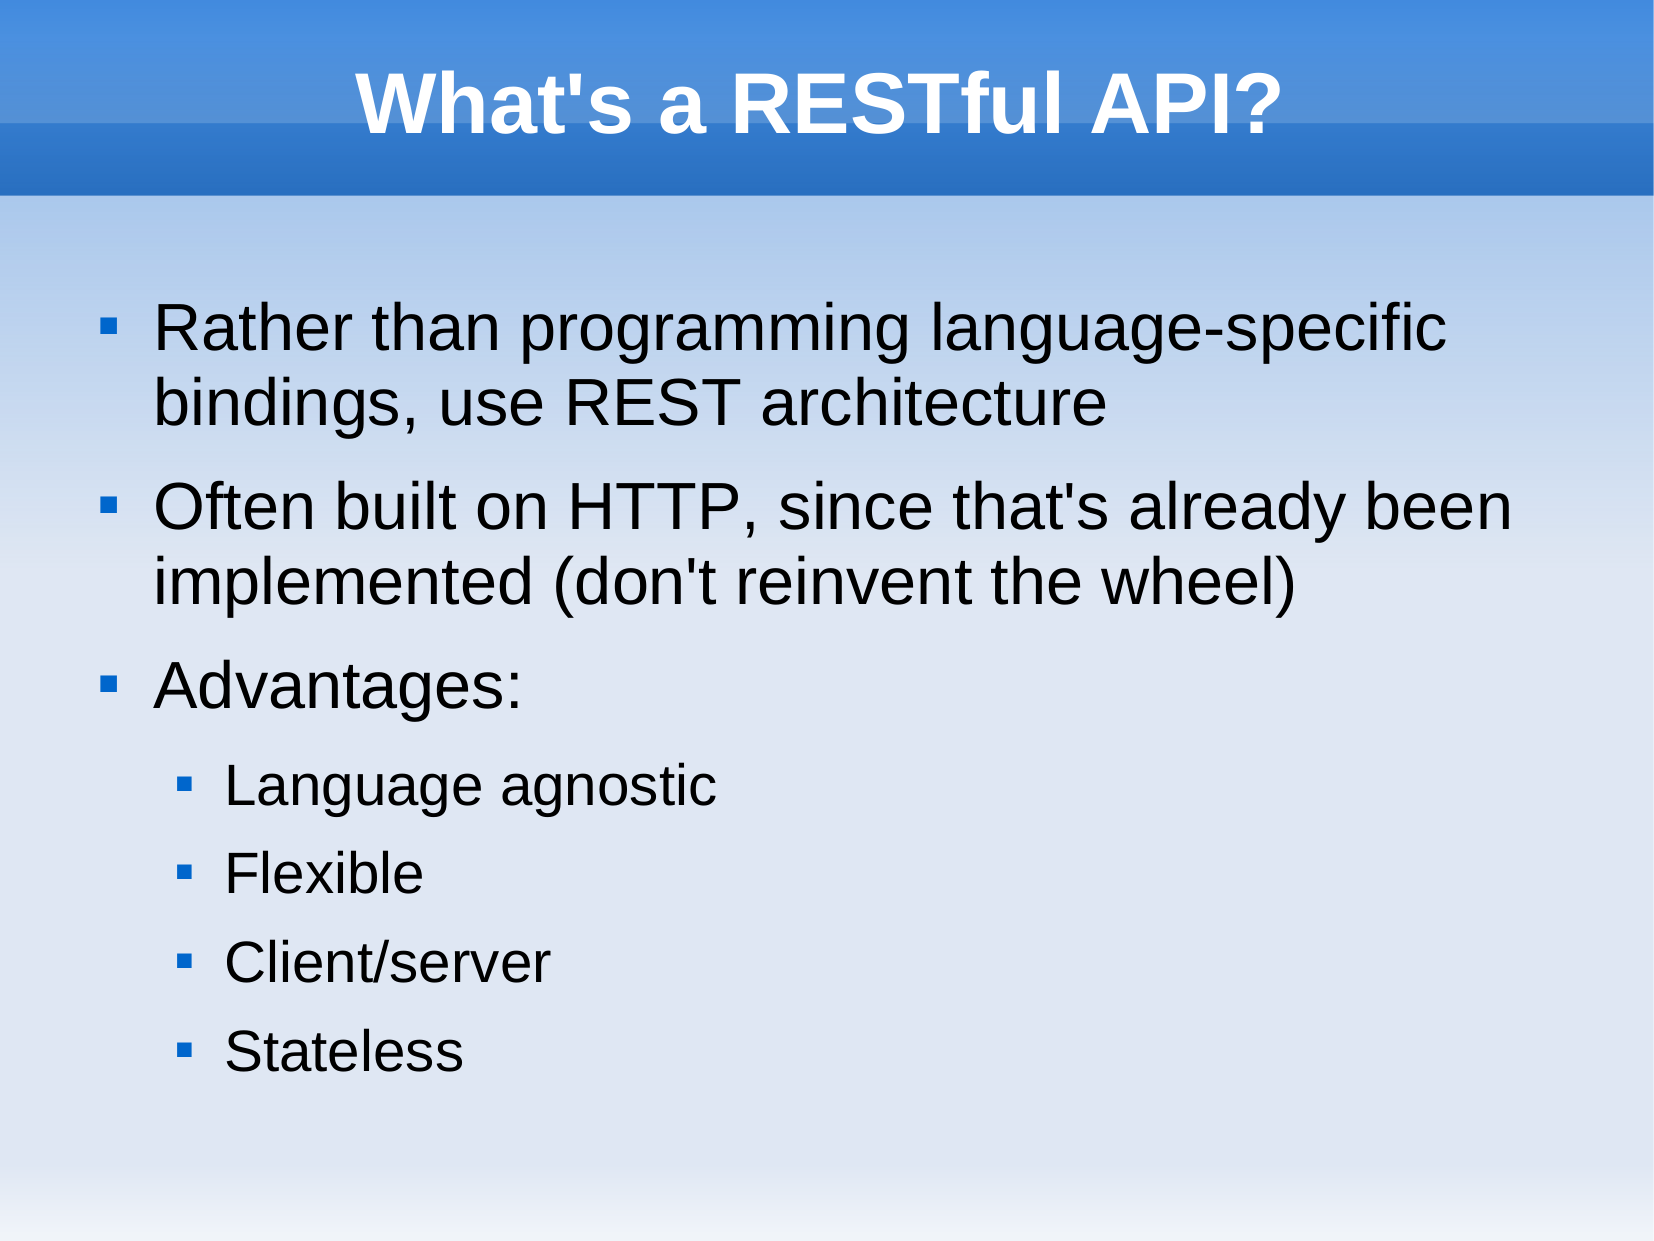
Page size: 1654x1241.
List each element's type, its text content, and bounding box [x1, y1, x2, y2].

picture [0, 0, 1654, 1241]
title What's a RESTful API? [76, 0, 1565, 208]
list Rather than programming language-specific bindings, use REST architecture Often built on HTTP, since that's already been implemented (don't reinvent the wheel) Advantages: Language agnostic Flexible Client/server Stateless [82, 290, 1571, 1109]
